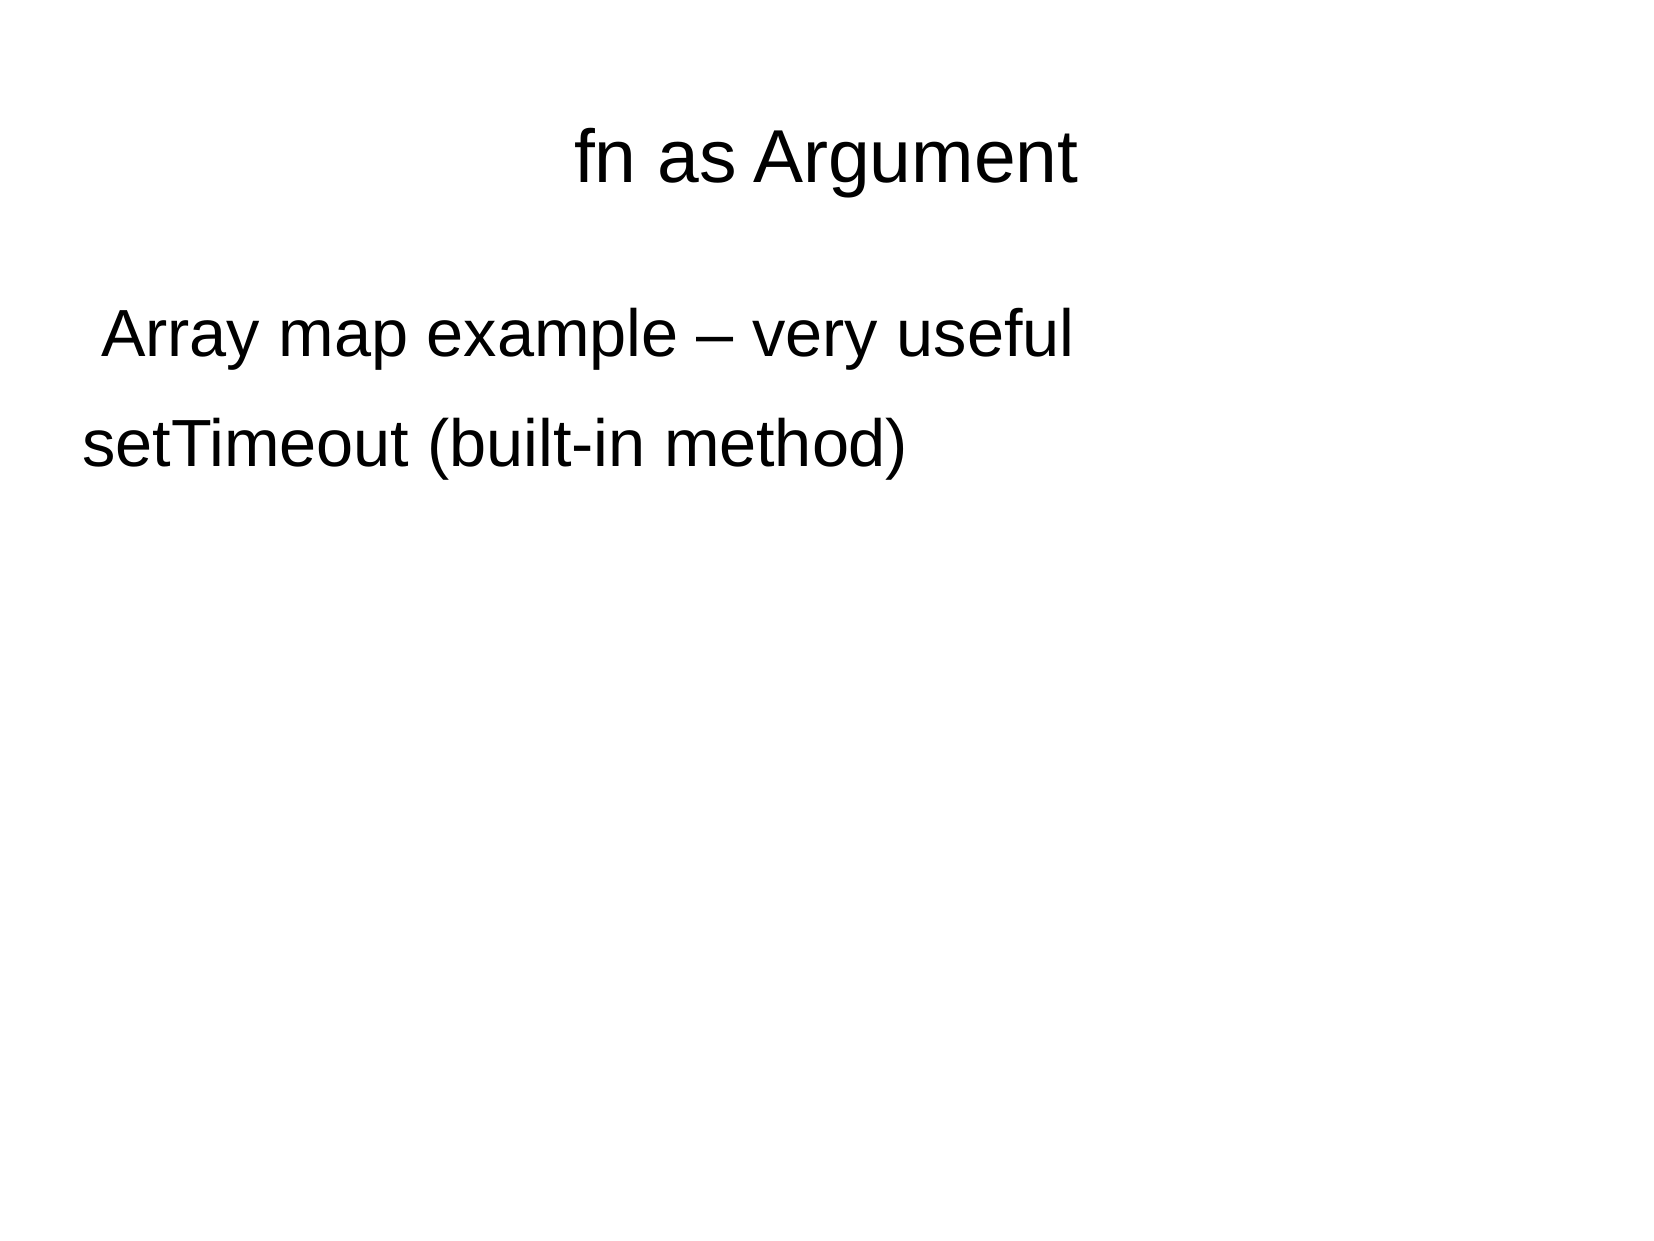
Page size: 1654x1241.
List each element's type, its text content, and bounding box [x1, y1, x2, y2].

list Array map example – very useful setTimeout (built-in method) [82, 290, 1571, 1010]
title fn as Argument [82, 49, 1571, 257]
